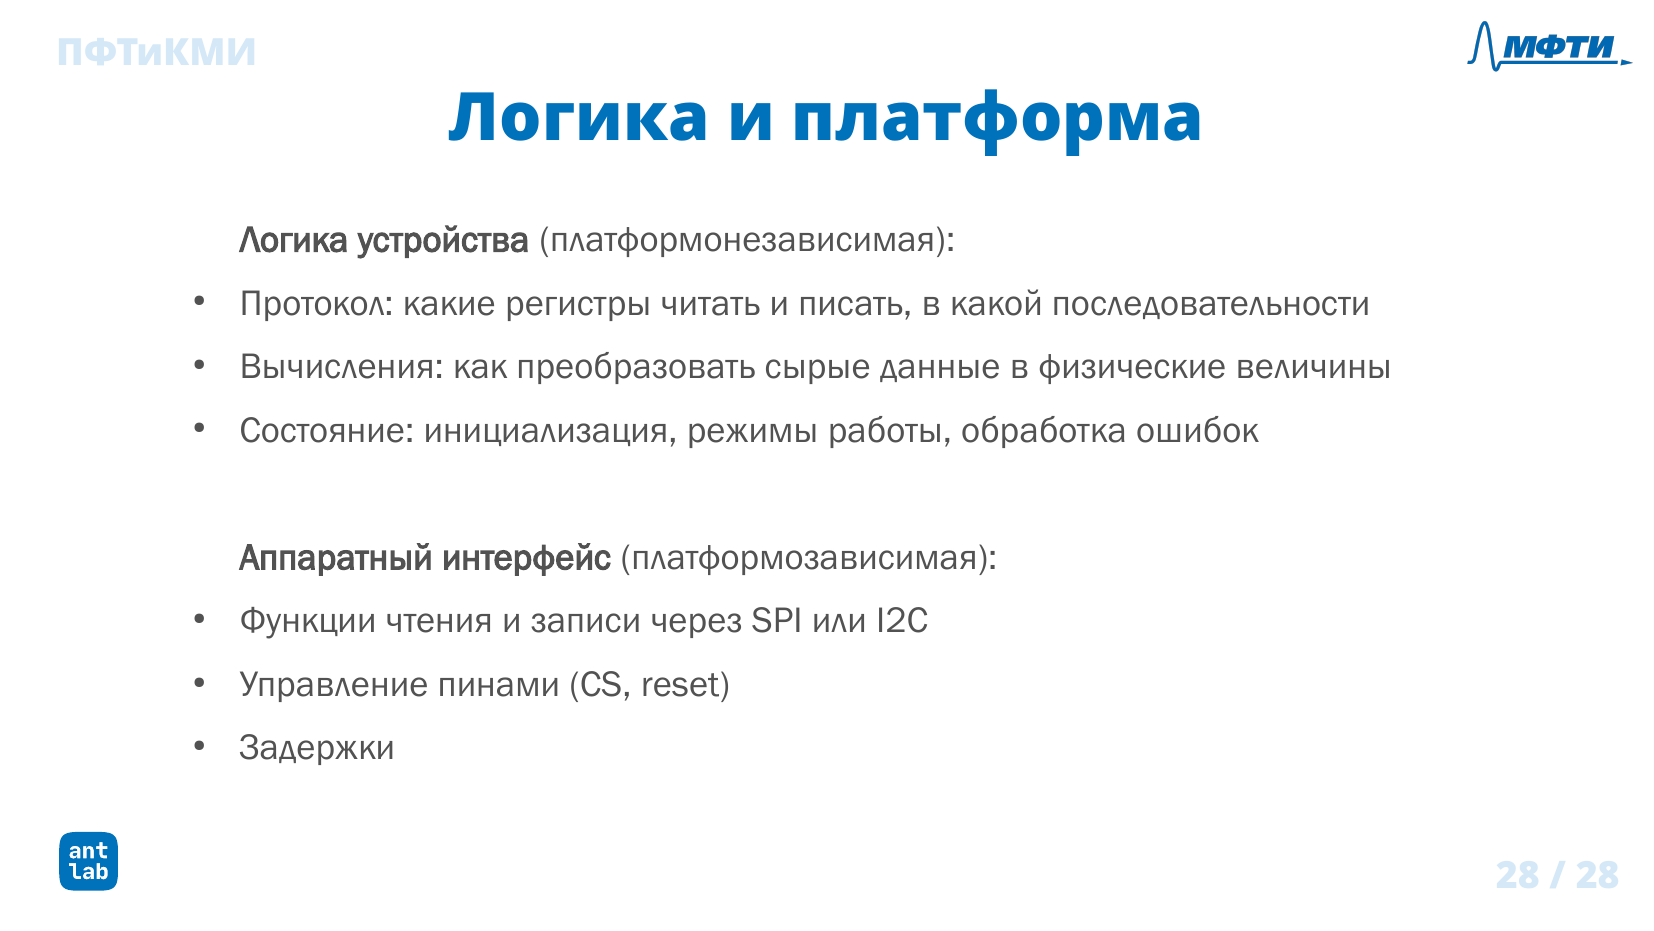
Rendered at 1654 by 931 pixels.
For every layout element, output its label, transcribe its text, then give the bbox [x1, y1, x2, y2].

list Логика устройства (платформонезависимая): Протокол: какие регистры читать и писать, в какой последовательности Вычисления: как преобразовать сырые данные в физические величины Состояние: инициализация, режимы работы, обработка ошибок Аппаратный интерфейс (платформозависимая): Функции чтения и записи через SPI или I2C Управление пинами (CS, reset) Задержки [177, 217, 1571, 768]
picture [1446, 0, 1654, 93]
title Логика и платформа [82, 20, 1571, 209]
